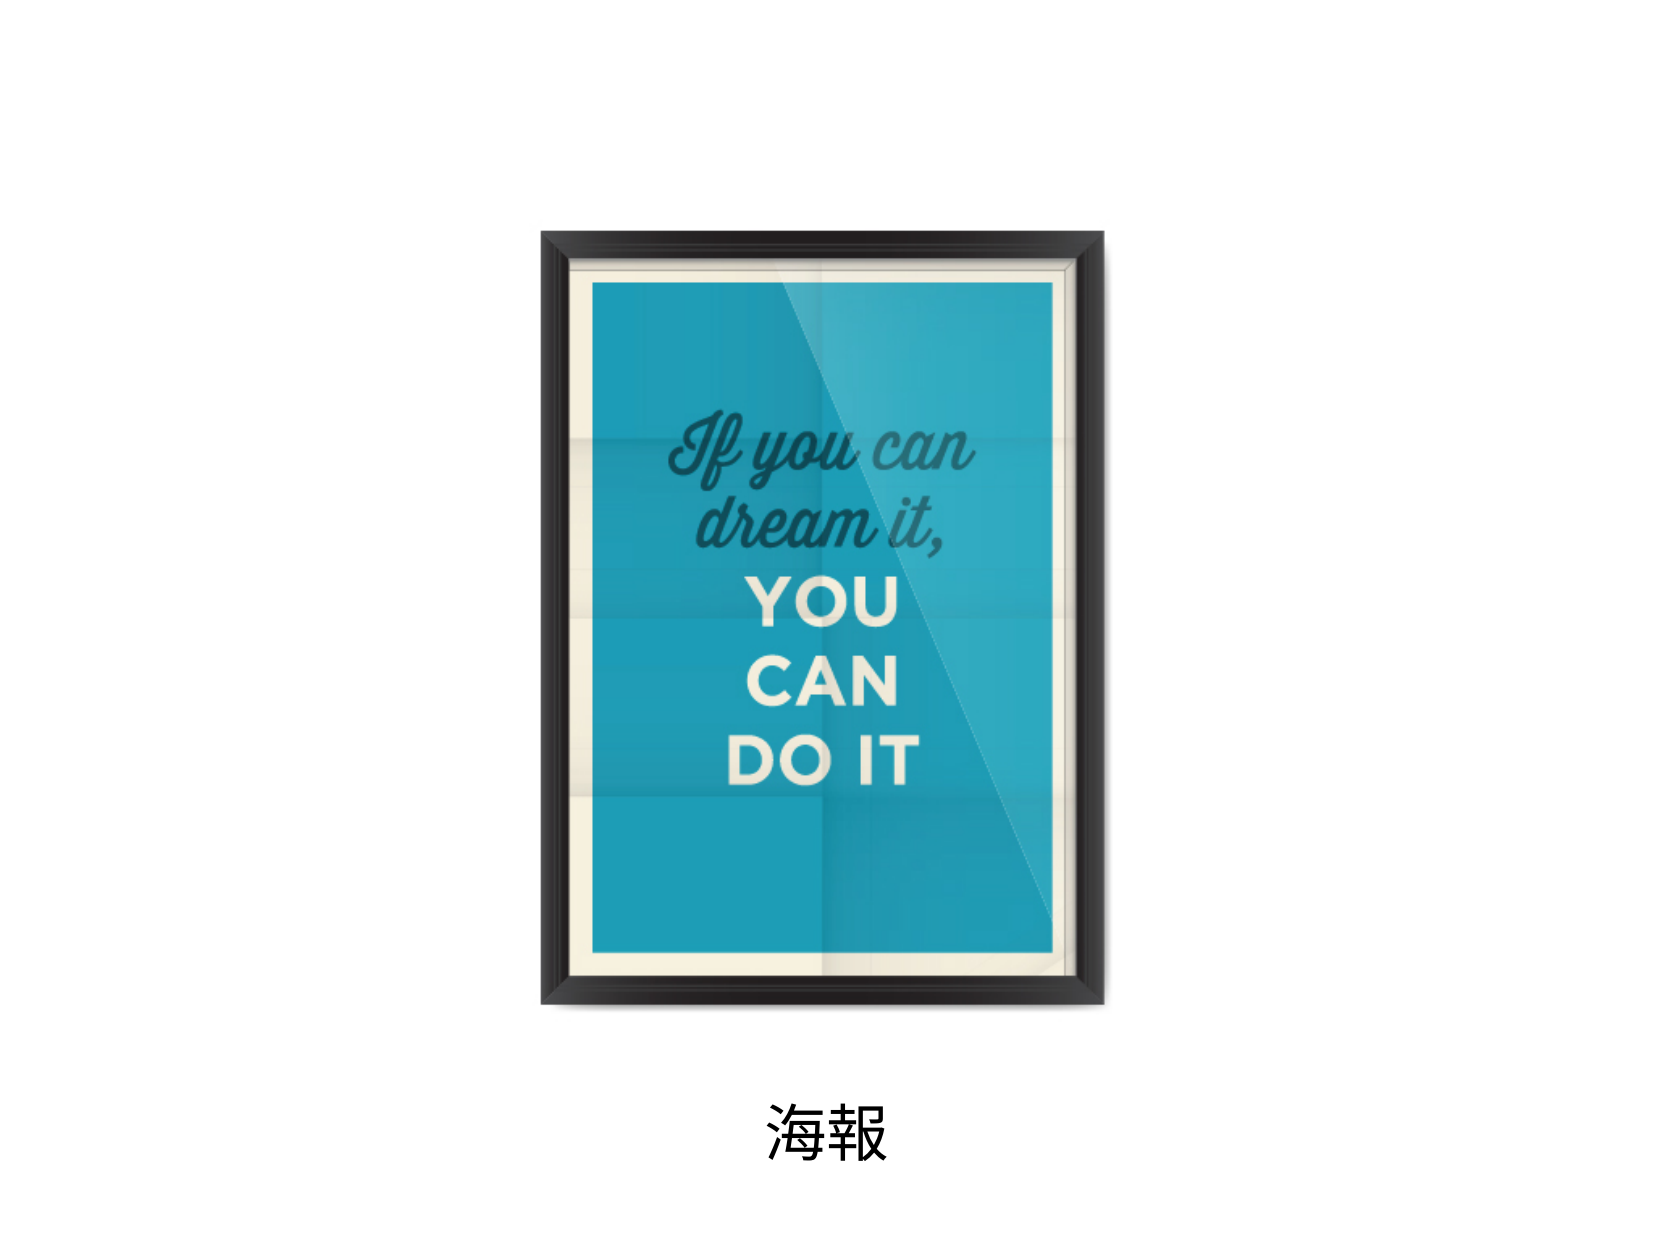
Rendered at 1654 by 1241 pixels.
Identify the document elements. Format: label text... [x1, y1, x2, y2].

title 海報 [82, 1025, 1571, 1233]
picture [0, 0, 1654, 1241]
